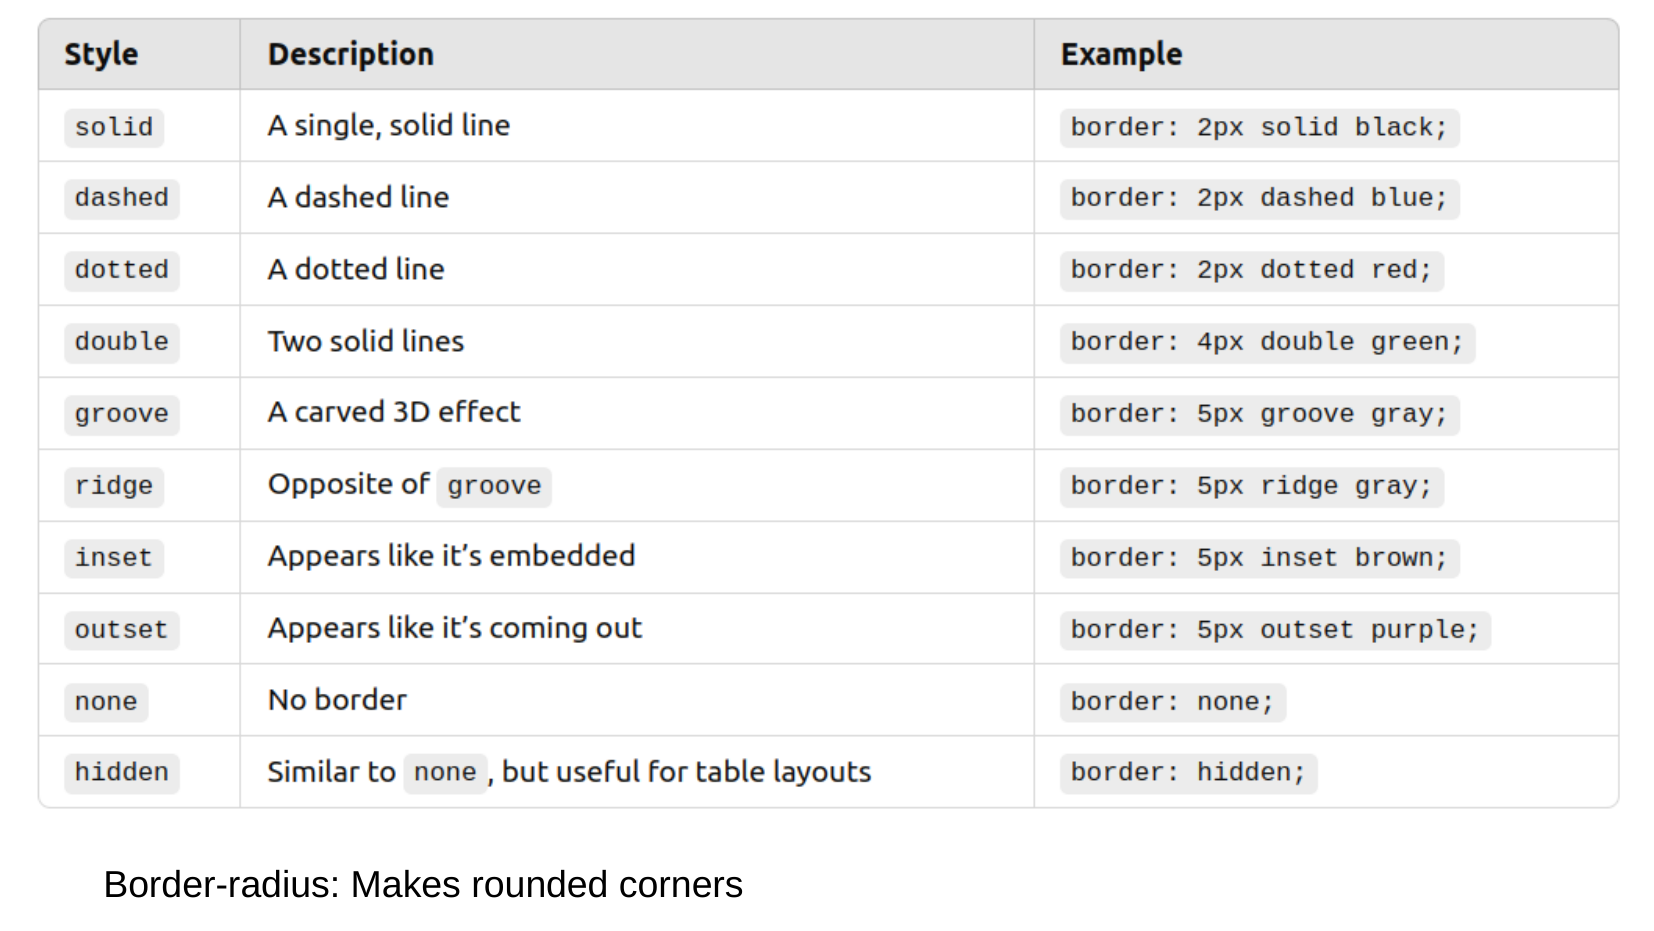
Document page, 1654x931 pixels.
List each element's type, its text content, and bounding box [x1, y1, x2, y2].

text_box Border-radius: Makes rounded corners [88, 856, 783, 914]
picture [27, 12, 1645, 826]
